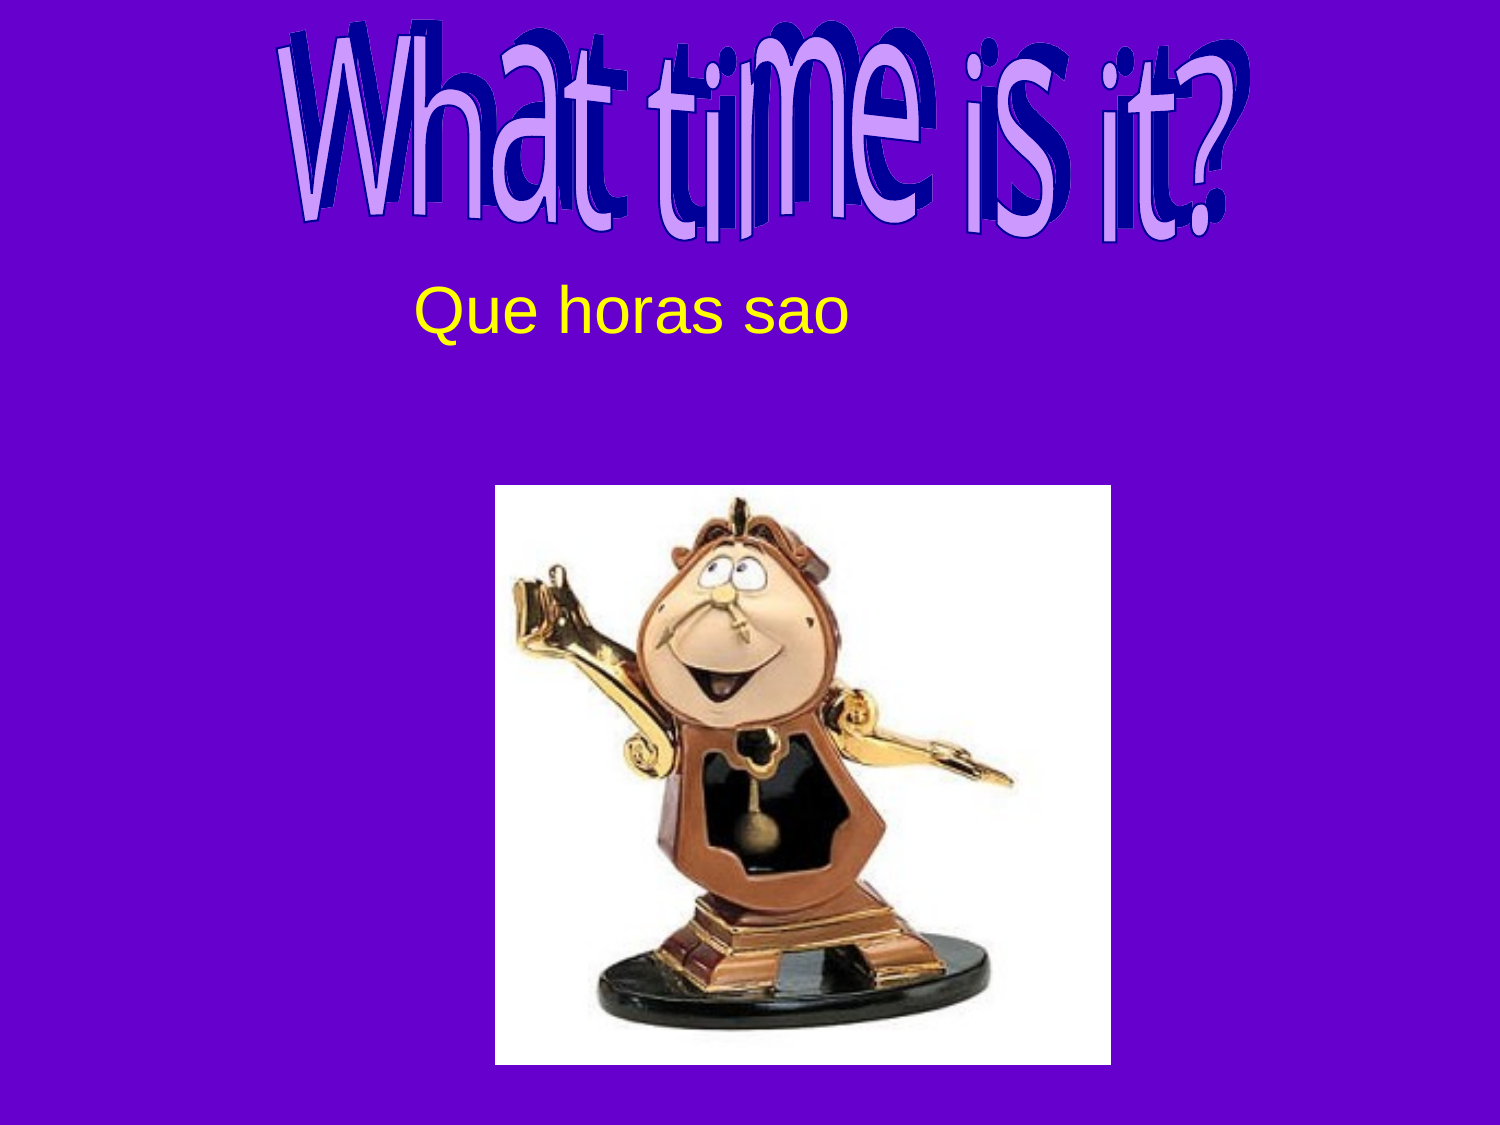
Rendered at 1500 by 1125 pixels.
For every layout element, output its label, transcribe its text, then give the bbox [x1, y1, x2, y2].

text_box What time is it? [706, 111, 720, 243]
text_box What time is it? [276, 35, 482, 223]
text_box What time is it? [967, 101, 981, 234]
text_box What time is it? [647, 58, 697, 241]
text_box What time is it? [996, 57, 1055, 238]
text_box What time is it? [1102, 62, 1118, 90]
text_box What time is it? [740, 35, 845, 241]
text_box What time is it? [1174, 54, 1234, 185]
text_box What time is it? [705, 62, 721, 90]
text_box What time is it? [1190, 203, 1210, 237]
text_box What time is it? [850, 42, 920, 224]
text_box What time is it? [966, 52, 982, 81]
picture [495, 485, 1111, 1066]
text_box What time is it? [491, 43, 557, 224]
text_box What time is it? [563, 49, 612, 232]
text_box What time is it? [1103, 111, 1117, 243]
text_box Que horas sao [398, 259, 1224, 355]
text_box What time is it? [1127, 61, 1176, 241]
